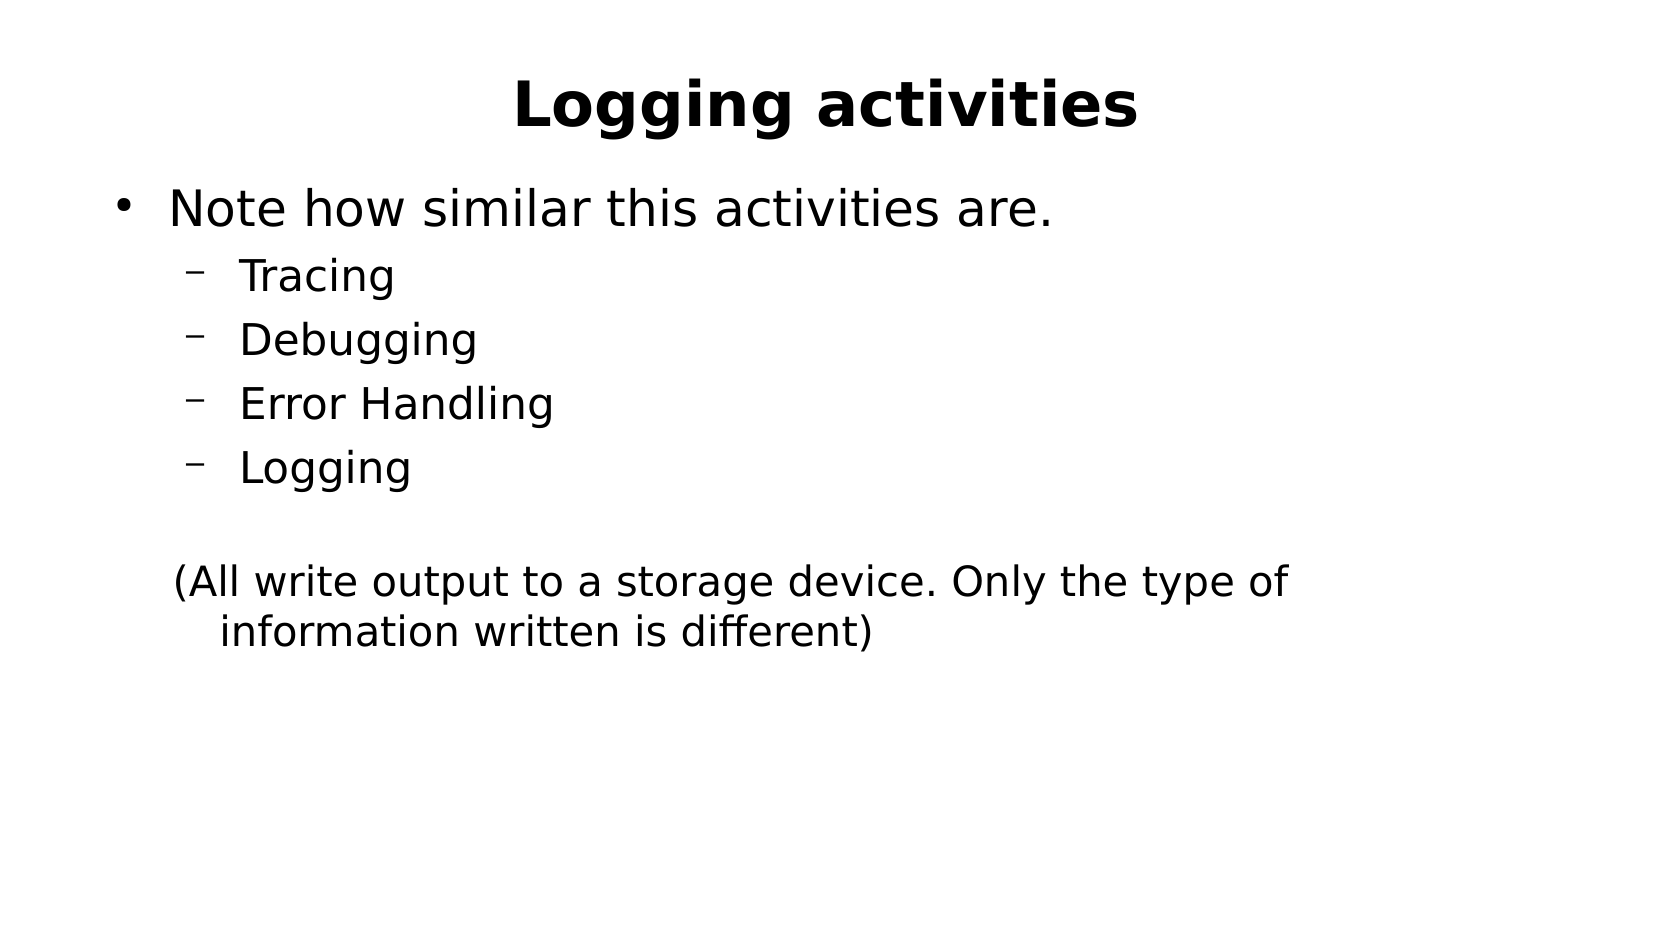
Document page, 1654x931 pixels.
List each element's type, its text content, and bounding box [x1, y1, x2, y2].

list Note how similar this activities are. Tracing Debugging Error Handling Logging (All write output to a storage device. Only the type of information written is different) [82, 168, 1538, 889]
title Logging activities [82, 36, 1571, 147]
